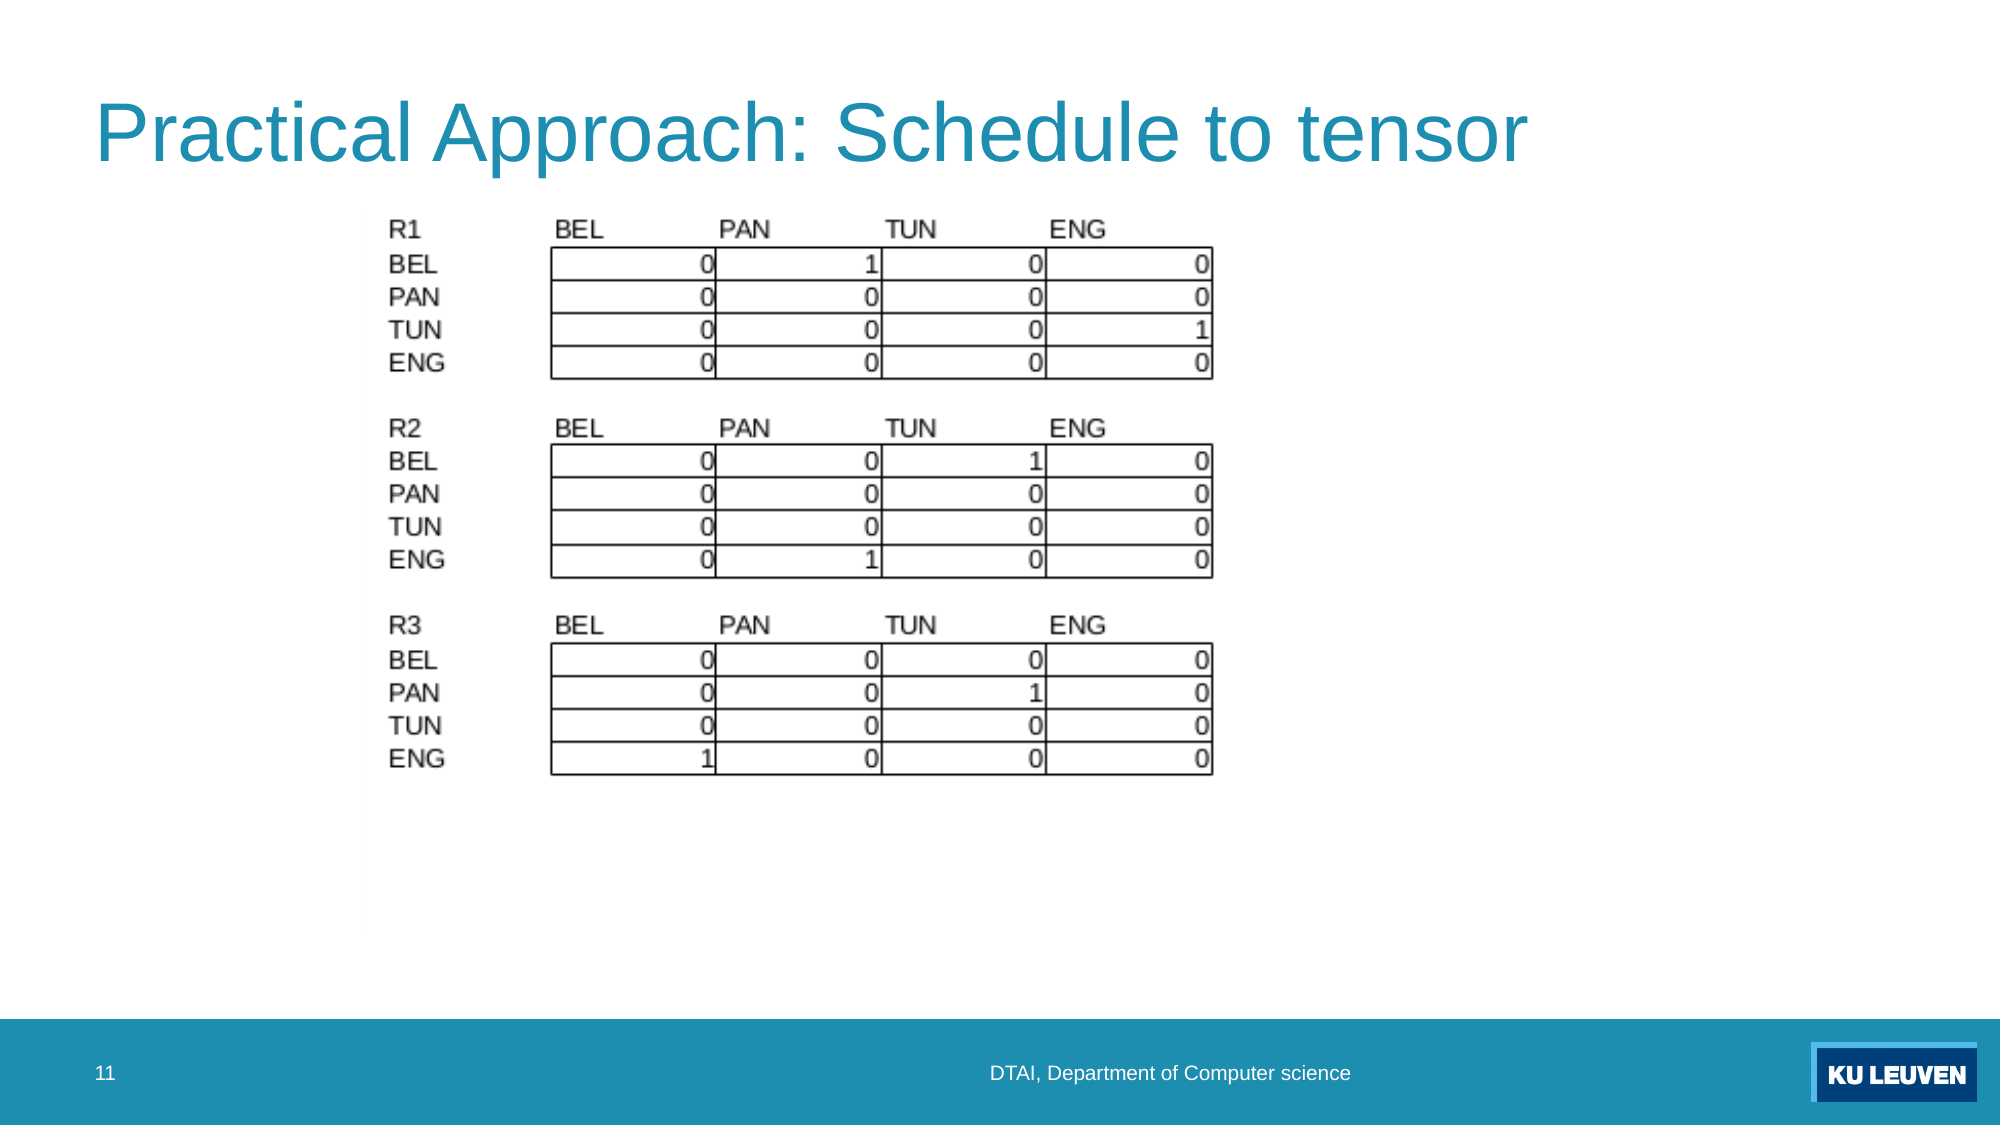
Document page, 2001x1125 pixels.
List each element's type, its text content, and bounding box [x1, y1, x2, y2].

title Practical Approach: Schedule to tensor [94, 33, 1906, 223]
text_box <number> [94, 1018, 201, 1125]
picture [1811, 1042, 1977, 1102]
text_box DTAI, Department of Computer science [989, 1018, 1809, 1125]
picture [360, 208, 1261, 931]
